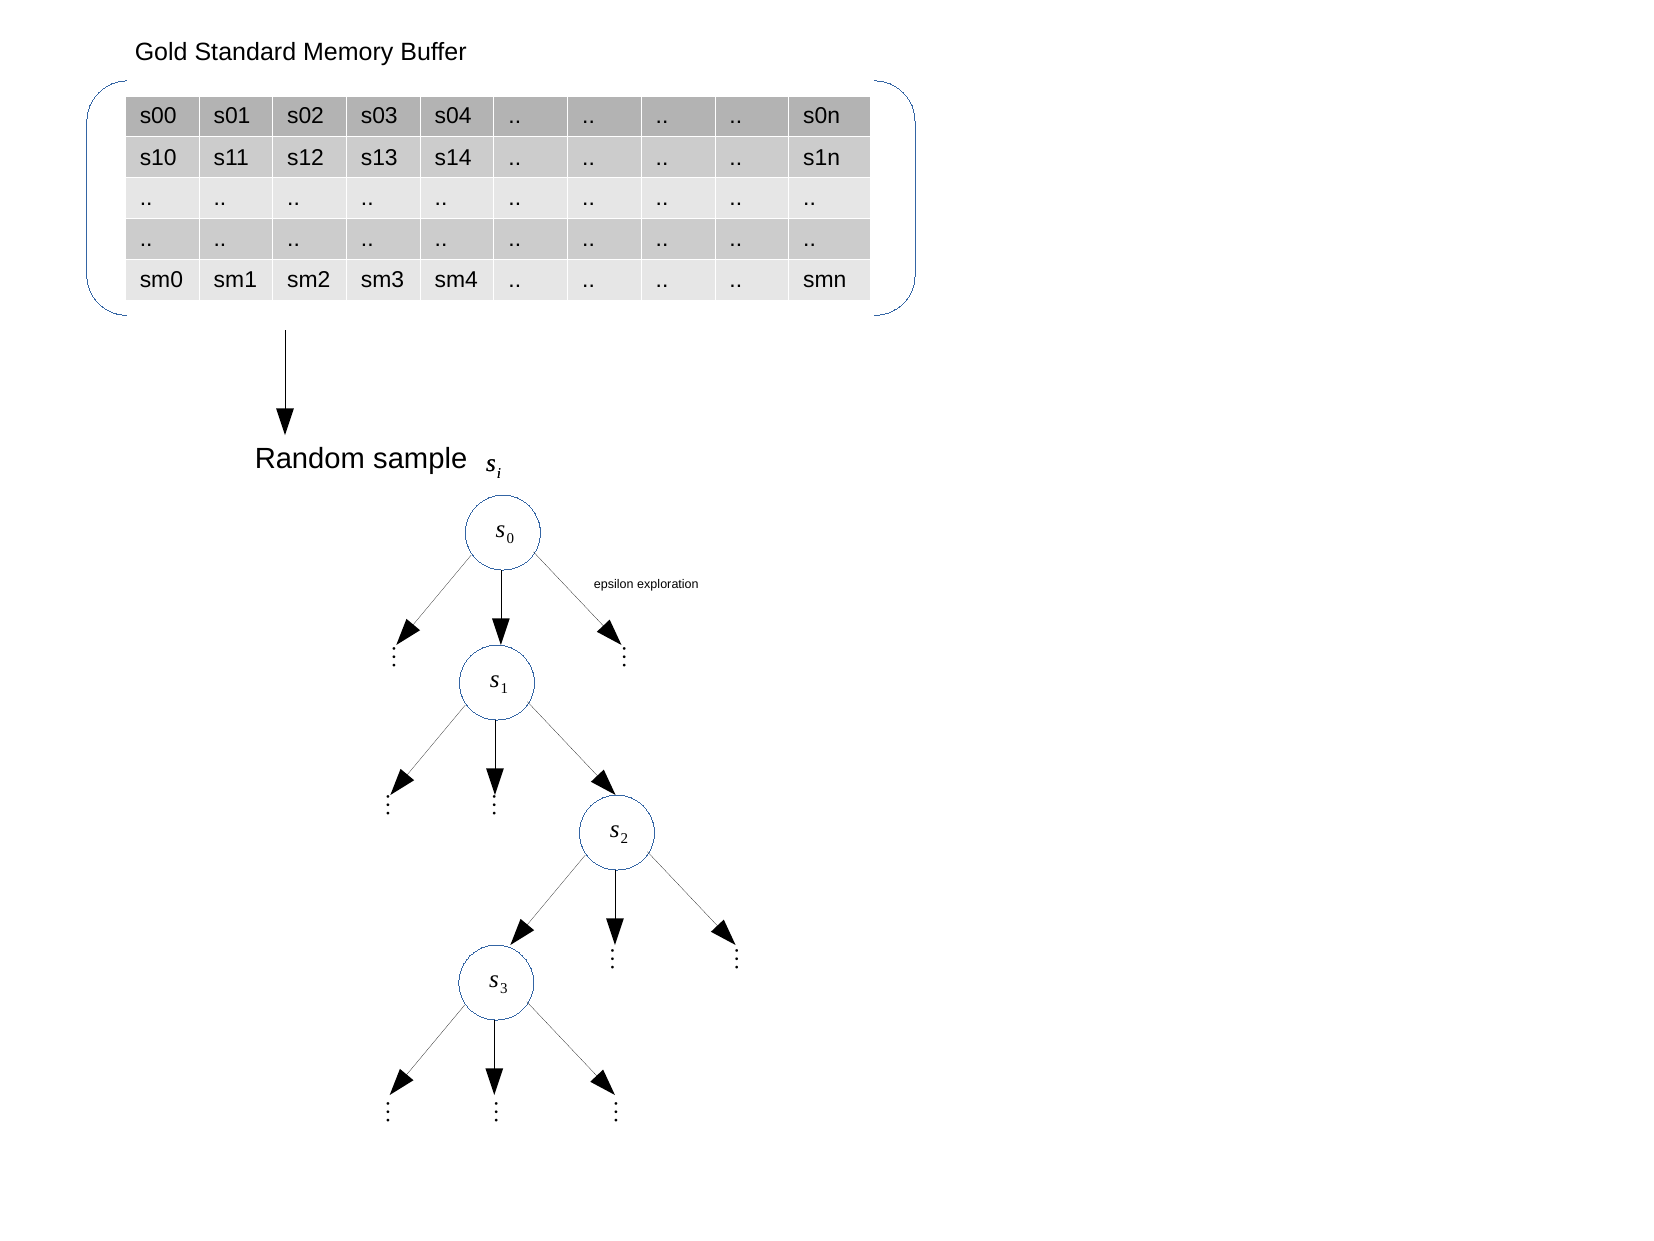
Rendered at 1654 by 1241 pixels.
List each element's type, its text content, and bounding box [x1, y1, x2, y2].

table_cell .. [716, 260, 788, 300]
table_cell .. [494, 219, 567, 259]
table_header s01 [200, 101, 272, 136]
table_cell .. [642, 178, 715, 218]
text_box Gold Standard Memory Buffer [120, 30, 511, 101]
table_cell .. [347, 219, 420, 259]
table_cell .. [789, 219, 870, 259]
table_cell sm2 [273, 260, 346, 300]
table_header s03 [347, 101, 420, 136]
chart [603, 815, 635, 848]
table_header s02 [273, 101, 346, 136]
chart [374, 793, 402, 816]
table_cell .. [494, 260, 567, 300]
text_box [459, 645, 535, 721]
chart [489, 515, 521, 548]
table_cell .. [273, 219, 346, 259]
table_cell .. [126, 178, 199, 218]
table_cell .. [494, 137, 567, 177]
chart [482, 965, 514, 998]
table_cell sm3 [347, 260, 420, 300]
table_cell .. [273, 178, 346, 218]
table_cell .. [421, 178, 493, 218]
table_cell .. [716, 219, 788, 259]
table_cell .. [200, 178, 272, 218]
table_cell .. [568, 178, 641, 218]
chart [723, 947, 751, 970]
table_cell .. [494, 178, 567, 218]
table_cell .. [642, 137, 715, 177]
chart [374, 1100, 402, 1123]
chart [483, 1100, 510, 1123]
table_cell s1n [789, 137, 870, 177]
table_cell .. [421, 219, 493, 259]
table_cell .. [716, 137, 788, 177]
table_header .. [716, 97, 788, 136]
table_cell sm1 [200, 260, 272, 300]
table_cell .. [568, 219, 641, 259]
table_header .. [494, 97, 567, 136]
table_cell .. [716, 178, 788, 218]
table_cell sm4 [421, 260, 493, 300]
text_box [458, 945, 534, 1021]
table_cell .. [642, 260, 715, 300]
chart [479, 450, 508, 482]
text_box Random sample [240, 435, 534, 515]
table_cell s10 [126, 137, 199, 177]
chart [602, 1100, 630, 1123]
table_header s04 [421, 101, 493, 136]
table_header .. [642, 97, 715, 136]
table_cell .. [642, 219, 715, 259]
text_box [465, 495, 541, 571]
table_cell sm0 [126, 260, 199, 300]
table_cell .. [200, 219, 272, 259]
table_cell .. [568, 260, 641, 300]
table_cell .. [126, 219, 199, 259]
table_header s0n [789, 97, 870, 136]
text_box [579, 795, 655, 871]
chart [481, 793, 508, 816]
table_cell s11 [200, 137, 272, 177]
table_cell .. [789, 178, 870, 218]
table_header .. [568, 97, 641, 136]
text_box epsilon exploration [579, 570, 730, 599]
chart [599, 947, 626, 970]
table_cell smn [789, 260, 870, 300]
table_cell .. [347, 178, 420, 218]
table_cell s13 [347, 137, 420, 177]
table_header s00 [126, 101, 199, 136]
chart [611, 645, 638, 668]
chart [483, 665, 515, 698]
chart [380, 646, 408, 668]
table_cell s12 [273, 137, 346, 177]
table_cell .. [568, 137, 641, 177]
table_cell s14 [421, 137, 493, 177]
